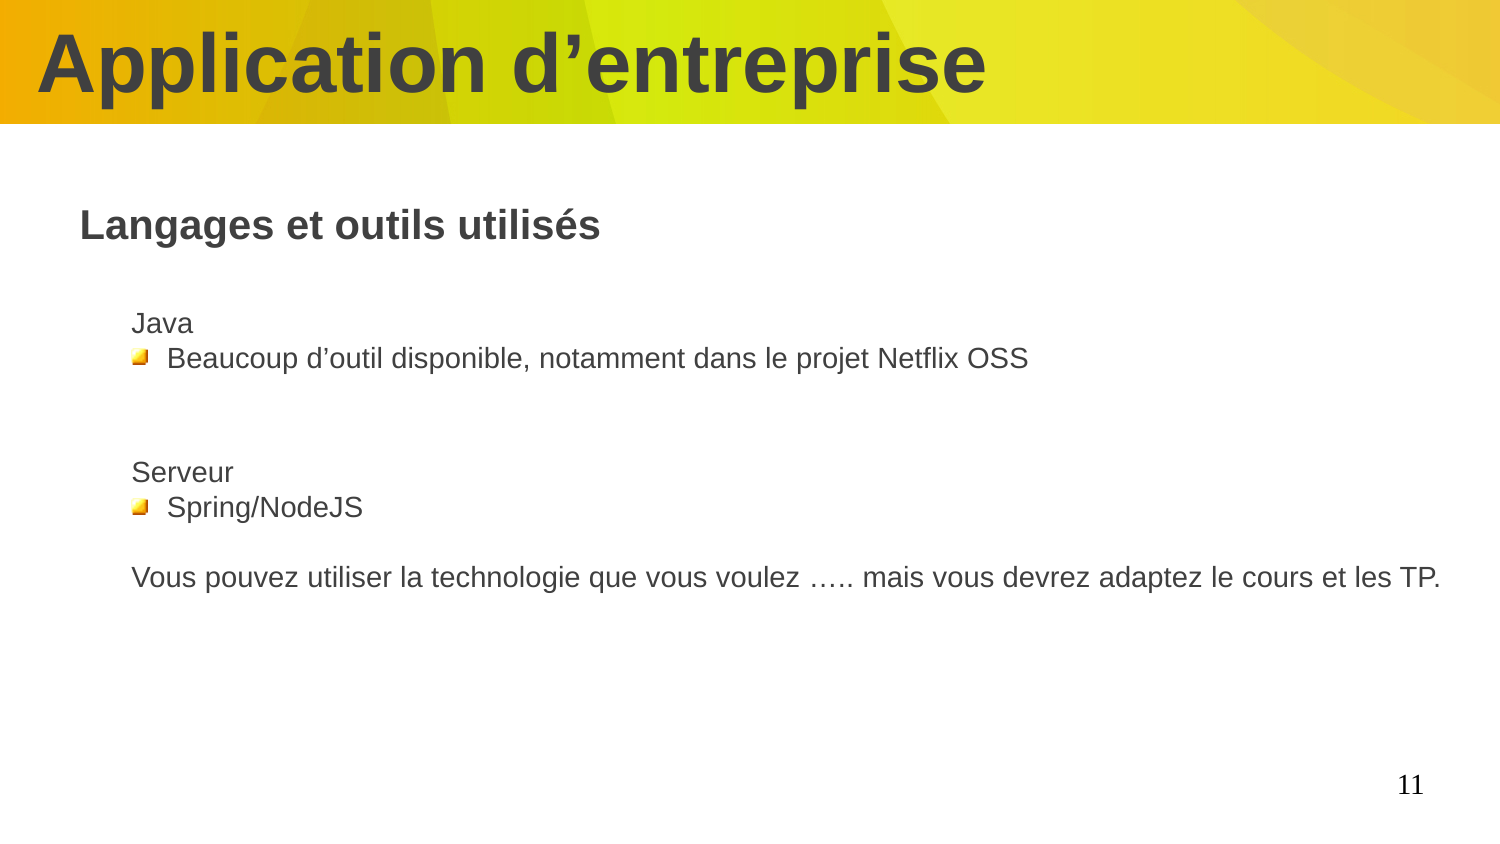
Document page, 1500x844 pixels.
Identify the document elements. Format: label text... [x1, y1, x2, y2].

picture [0, 0, 1500, 844]
text_box Langages et outils utilisés [64, 185, 1459, 261]
text_box Java Beaucoup d’outil disponible, notamment dans le projet Netflix OSS Serveur Spring/NodeJS Vous pouvez utiliser la technologie que vous voulez ….. mais vous devrez adaptez le cours et les TP. [66, 296, 1460, 788]
text_box Application d’entreprise [0, 0, 1498, 130]
